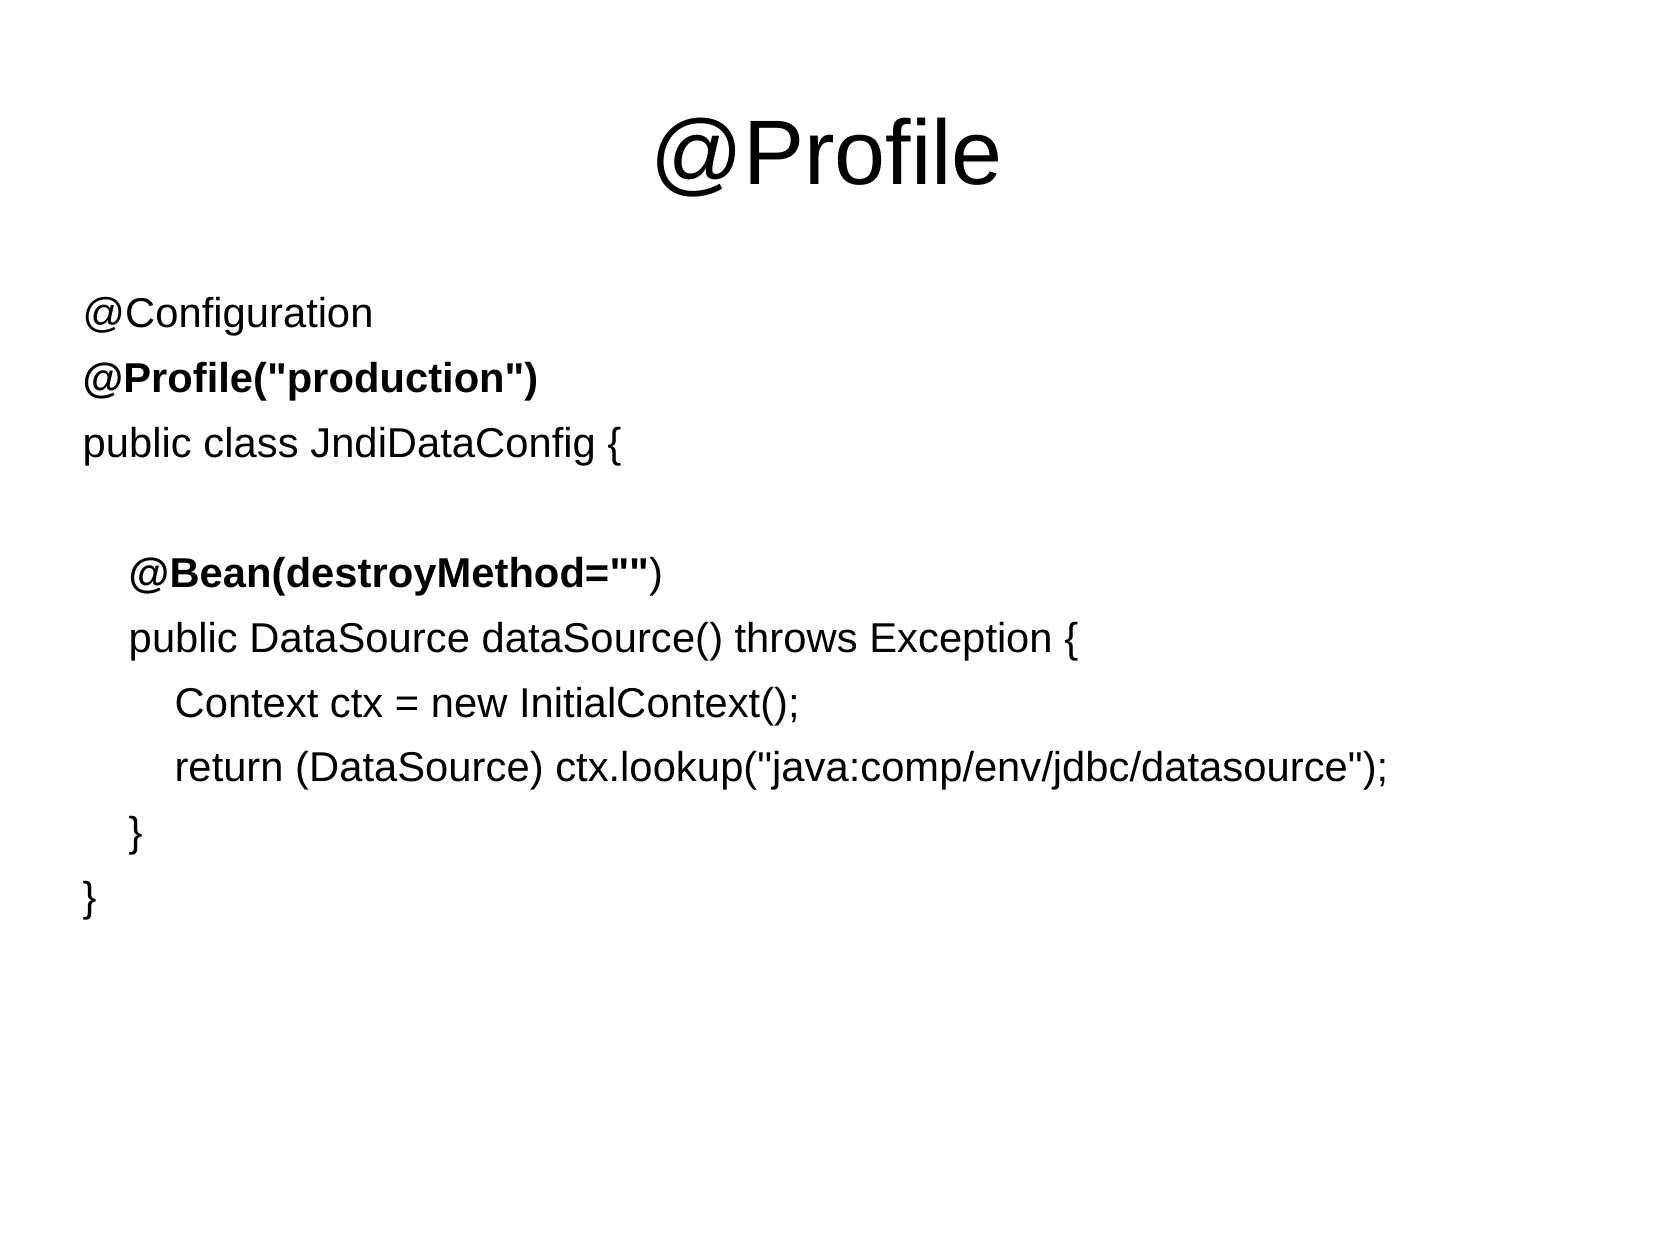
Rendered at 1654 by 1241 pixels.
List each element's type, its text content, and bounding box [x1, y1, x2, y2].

title @Profile [82, 49, 1571, 257]
list @Configuration @Profile("production") public class JndiDataConfig { @Bean(destroyMethod="") public DataSource dataSource() throws Exception { Context ctx = new InitialContext(); return (DataSource) ctx.lookup("java:comp/env/jdbc/datasource"); } } [82, 290, 1571, 1010]
